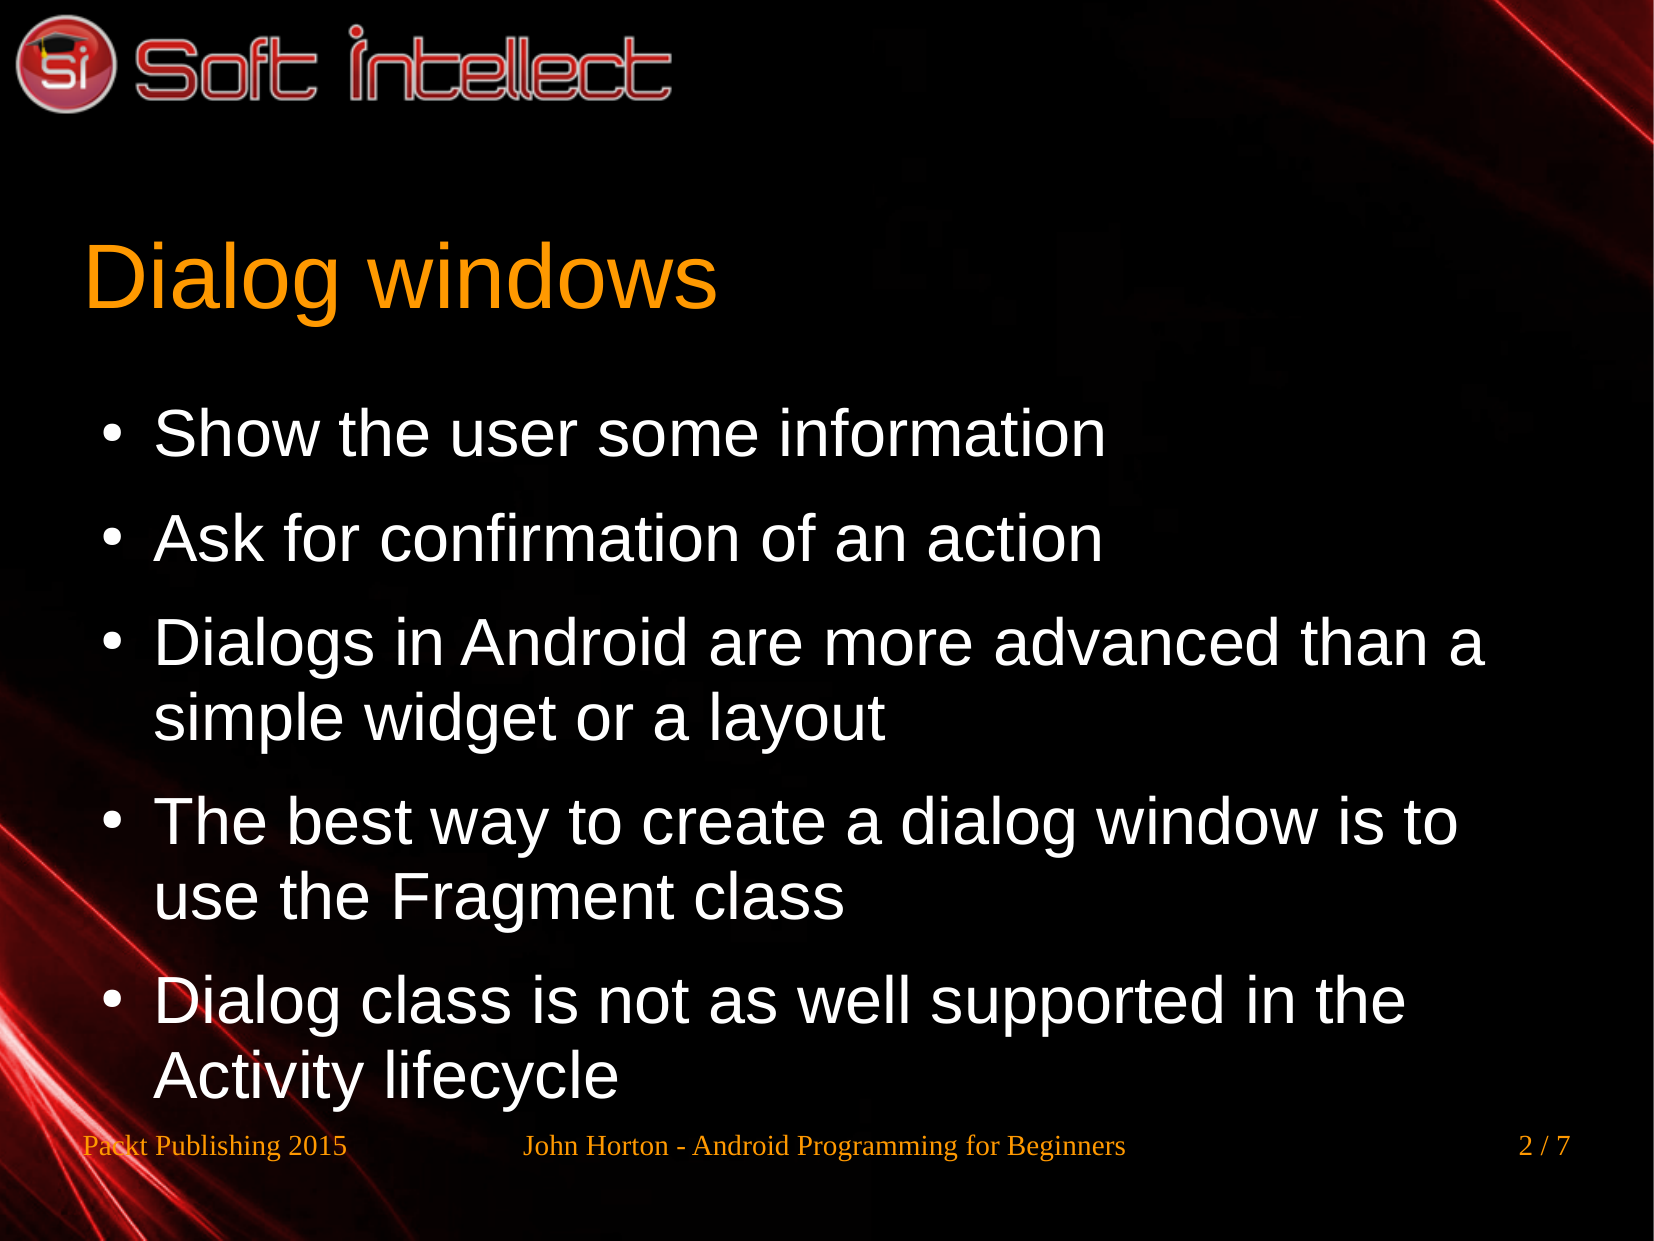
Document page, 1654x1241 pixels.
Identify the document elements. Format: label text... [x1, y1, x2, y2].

title Dialog windows [82, 173, 1571, 381]
list Show the user some information Ask for confirmation of an action Dialogs in Android are more advanced than a simple widget or a layout The best way to create a dialog window is to use the Fragment class Dialog class is not as well supported in the Activity lifecycle [82, 396, 1571, 1116]
picture [0, 0, 1654, 1241]
